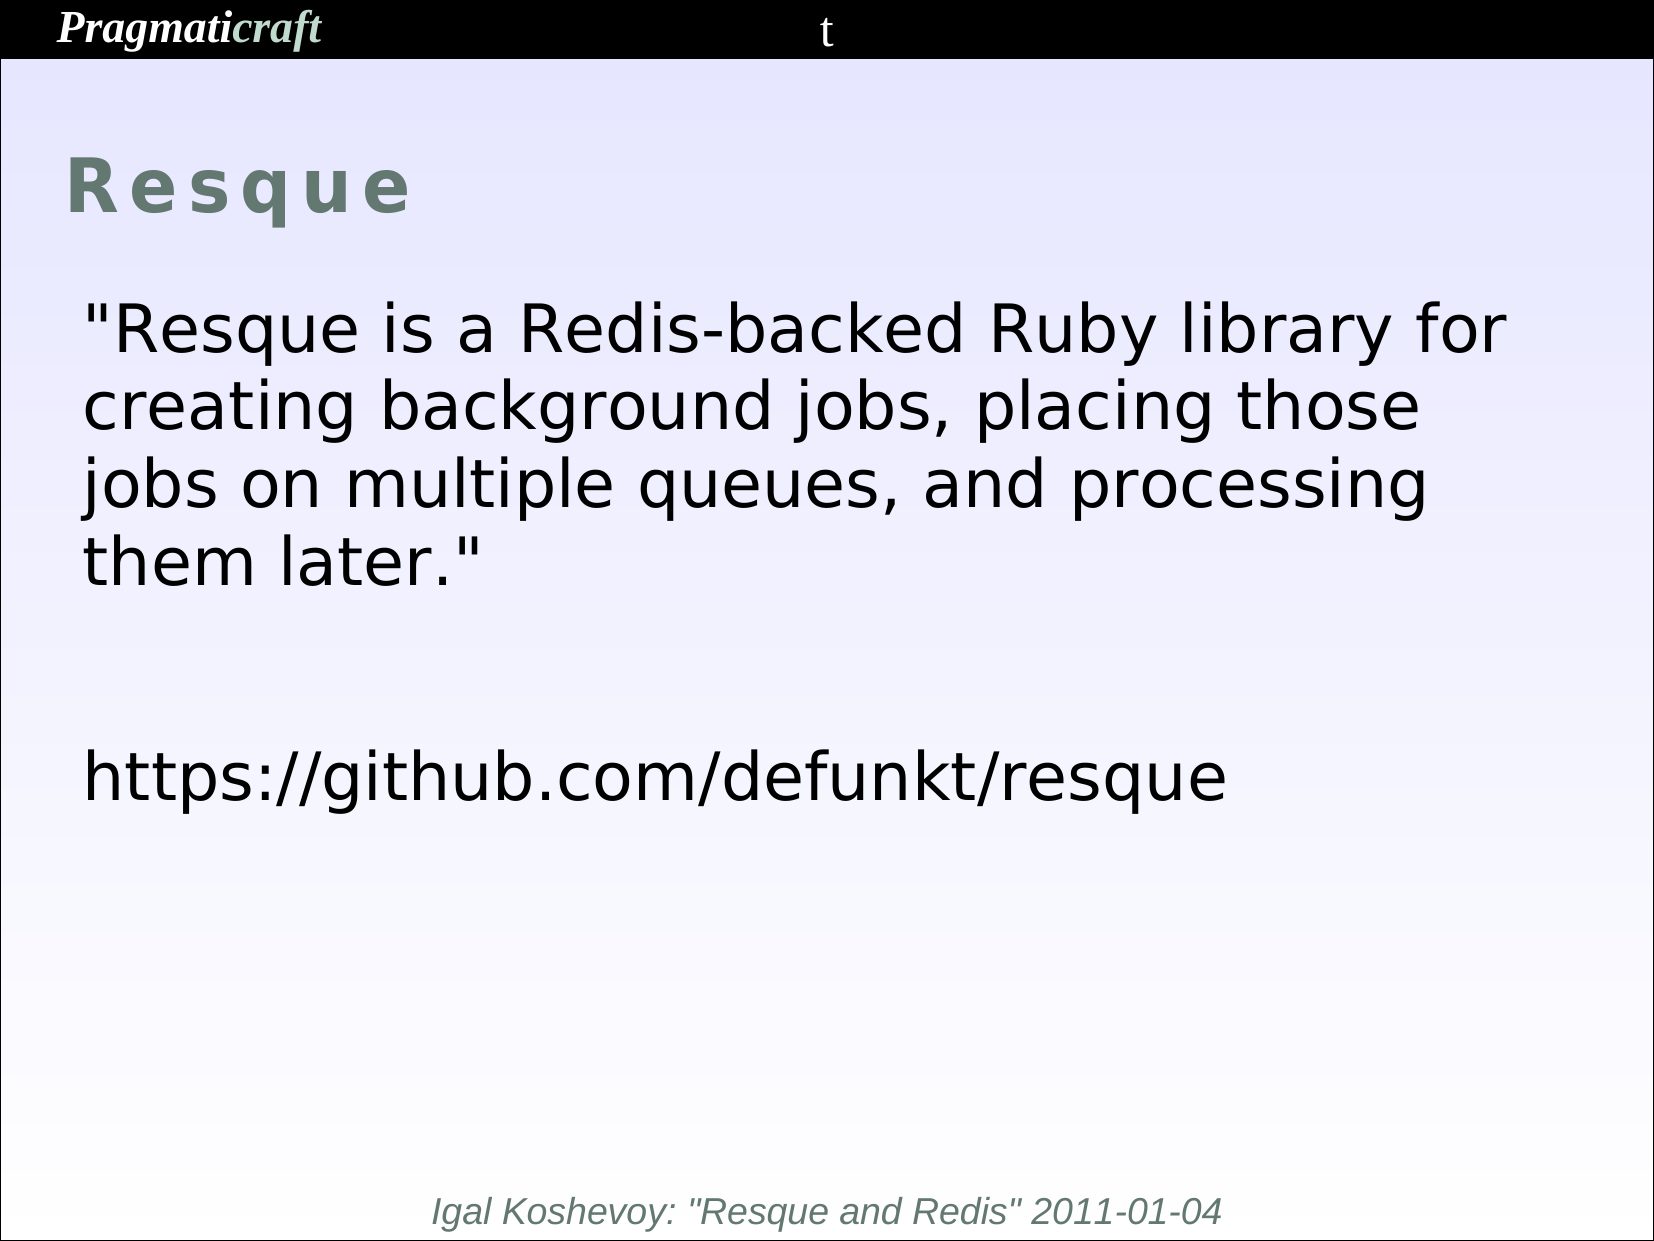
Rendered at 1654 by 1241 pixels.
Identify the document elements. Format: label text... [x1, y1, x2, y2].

title Resque [64, 112, 1587, 261]
list "Resque is a Redis-backed Ruby library for creating background jobs, placing those jobs on multiple queues, and processing them later." https://github.com/defunkt/resque [82, 290, 1571, 1094]
